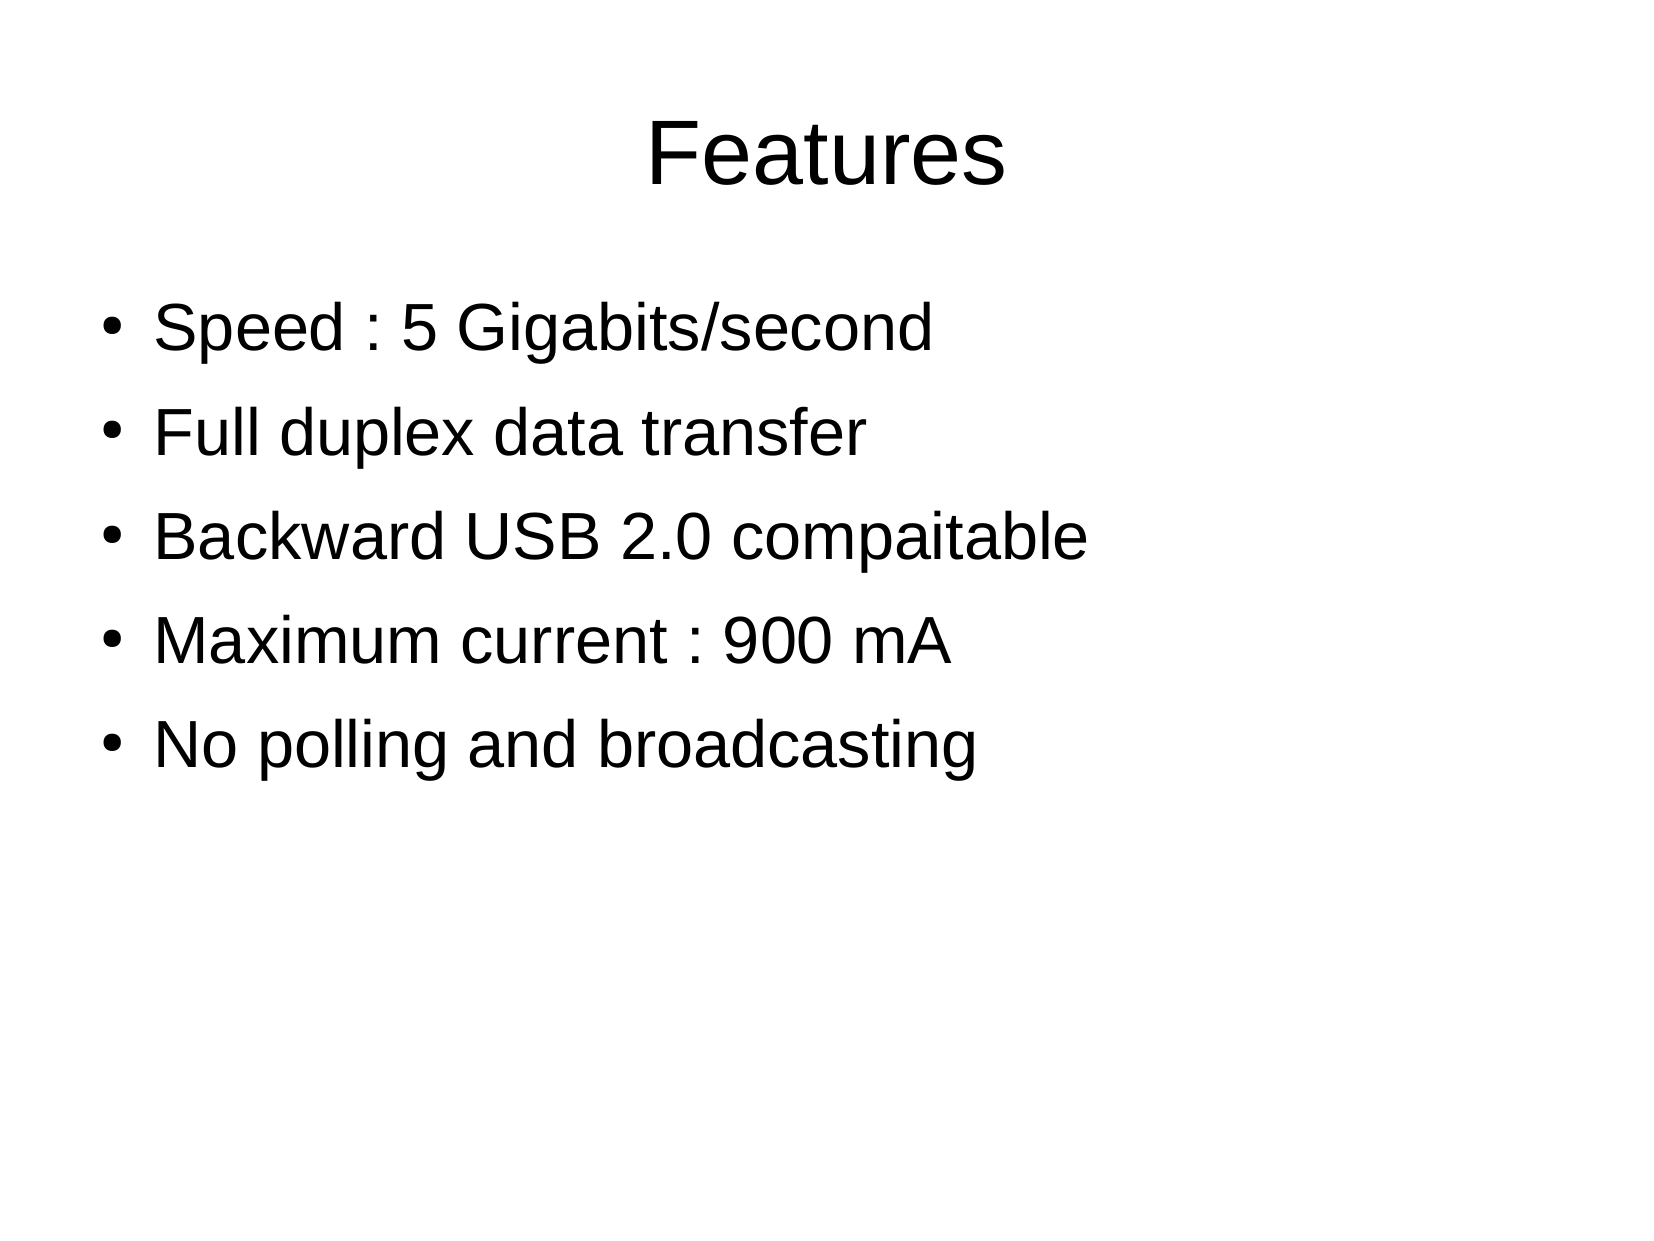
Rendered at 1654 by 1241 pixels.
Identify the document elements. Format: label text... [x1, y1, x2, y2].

list Speed : 5 Gigabits/second Full duplex data transfer Backward USB 2.0 compaitable Maximum current : 900 mA No polling and broadcasting [82, 290, 1571, 1109]
title Features [82, 49, 1571, 257]
